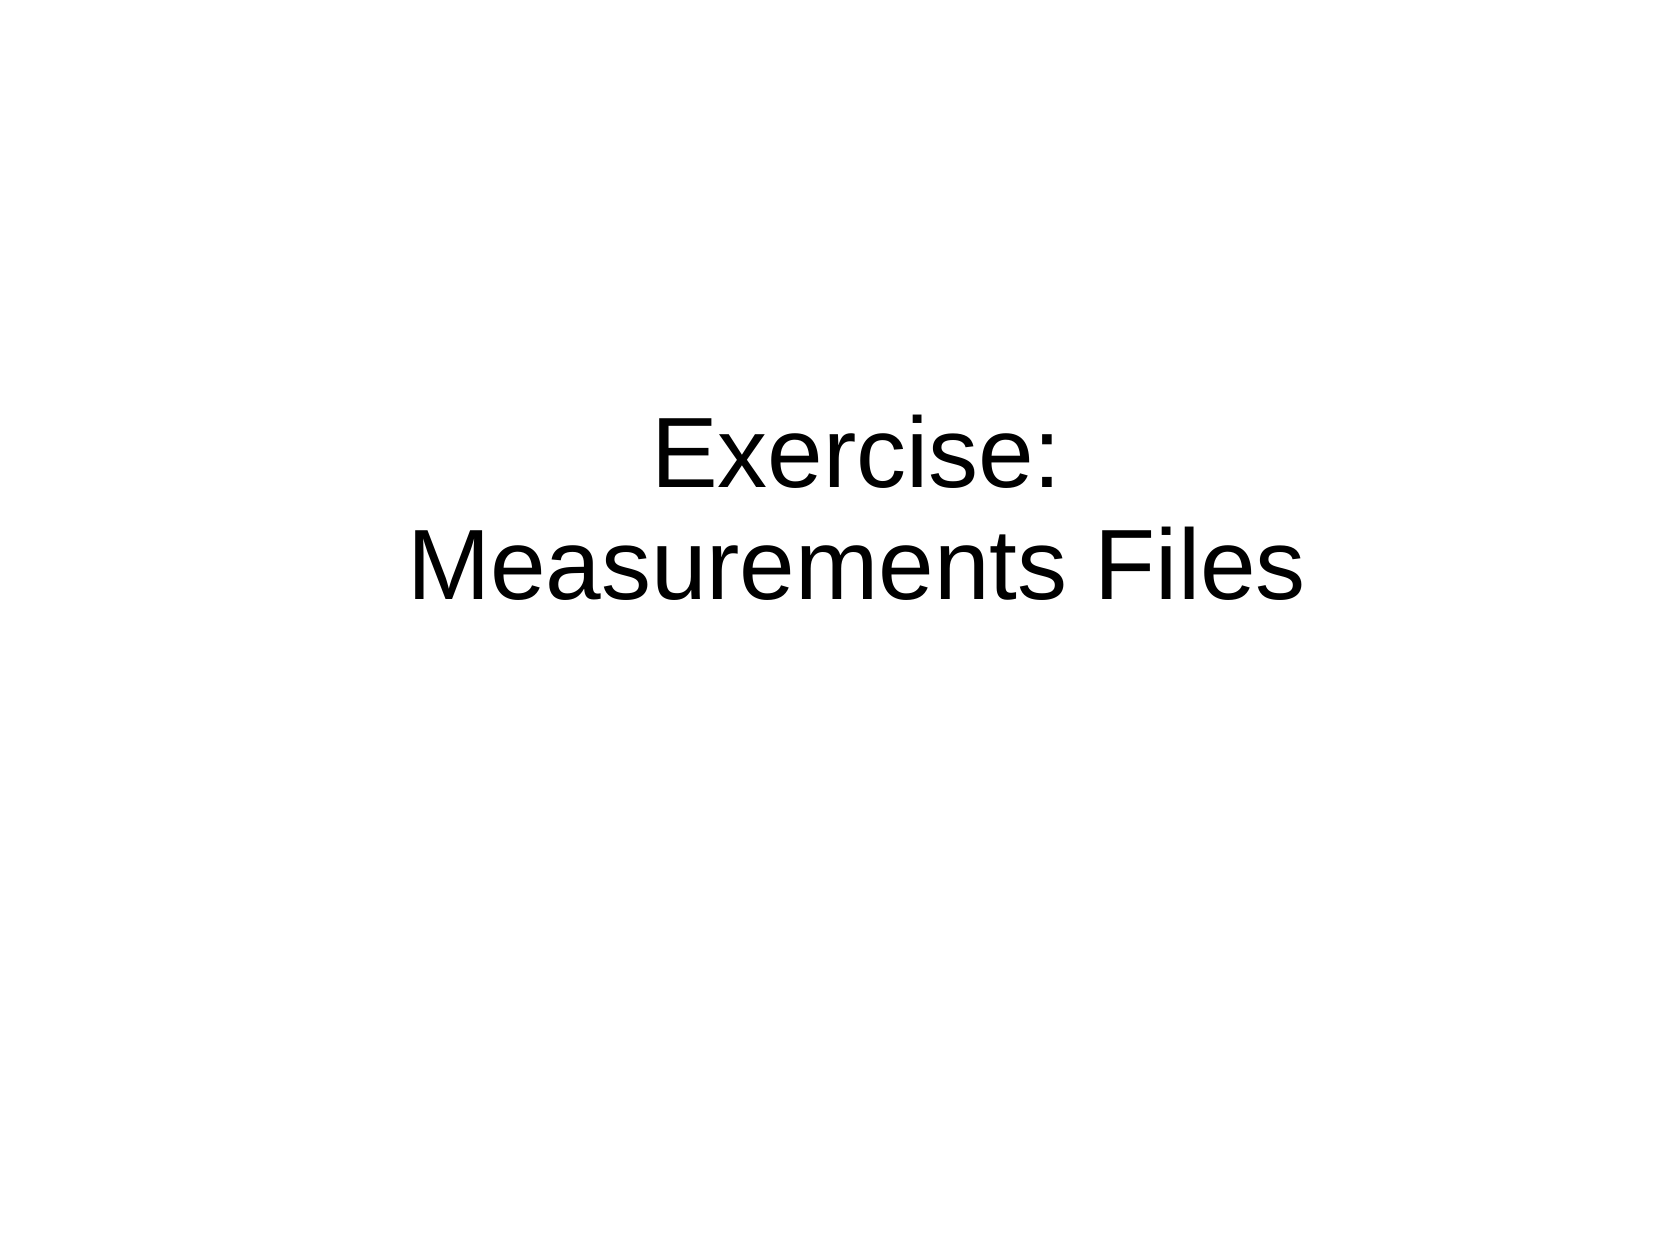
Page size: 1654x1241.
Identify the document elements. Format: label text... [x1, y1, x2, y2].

text_box Exercise: Measurements Files [75, 45, 1564, 1160]
